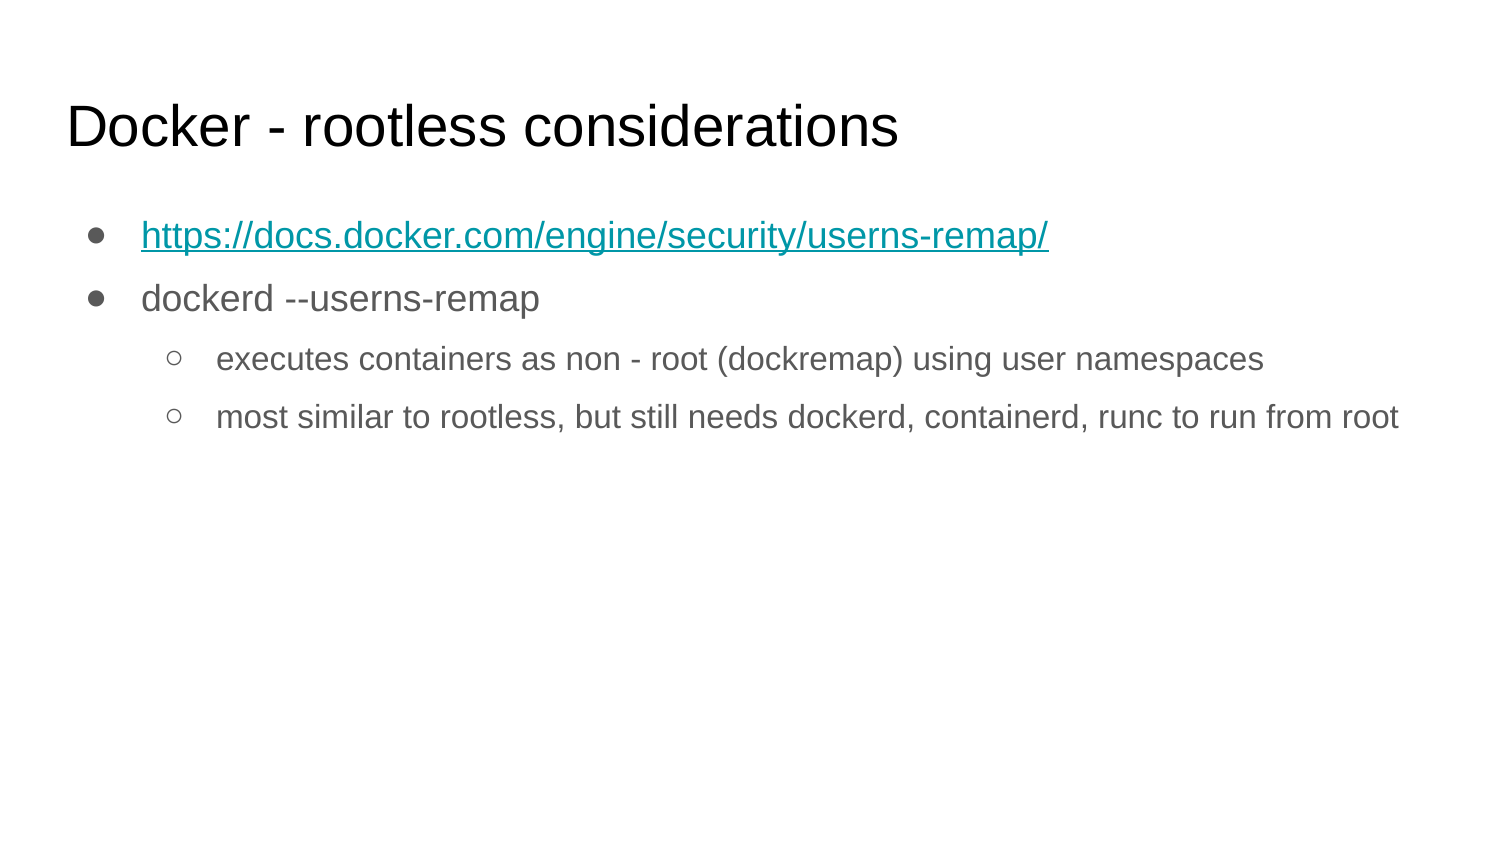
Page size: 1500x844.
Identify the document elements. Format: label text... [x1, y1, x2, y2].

title Docker - rootless considerations [51, 72, 1449, 167]
list https://docs.docker.com/engine/security/userns-remap/ dockerd --userns-remap executes containers as non - root (dockremap) using user namespaces most similar to rootless, but still needs dockerd, containerd, runc to run from root [51, 189, 1449, 750]
